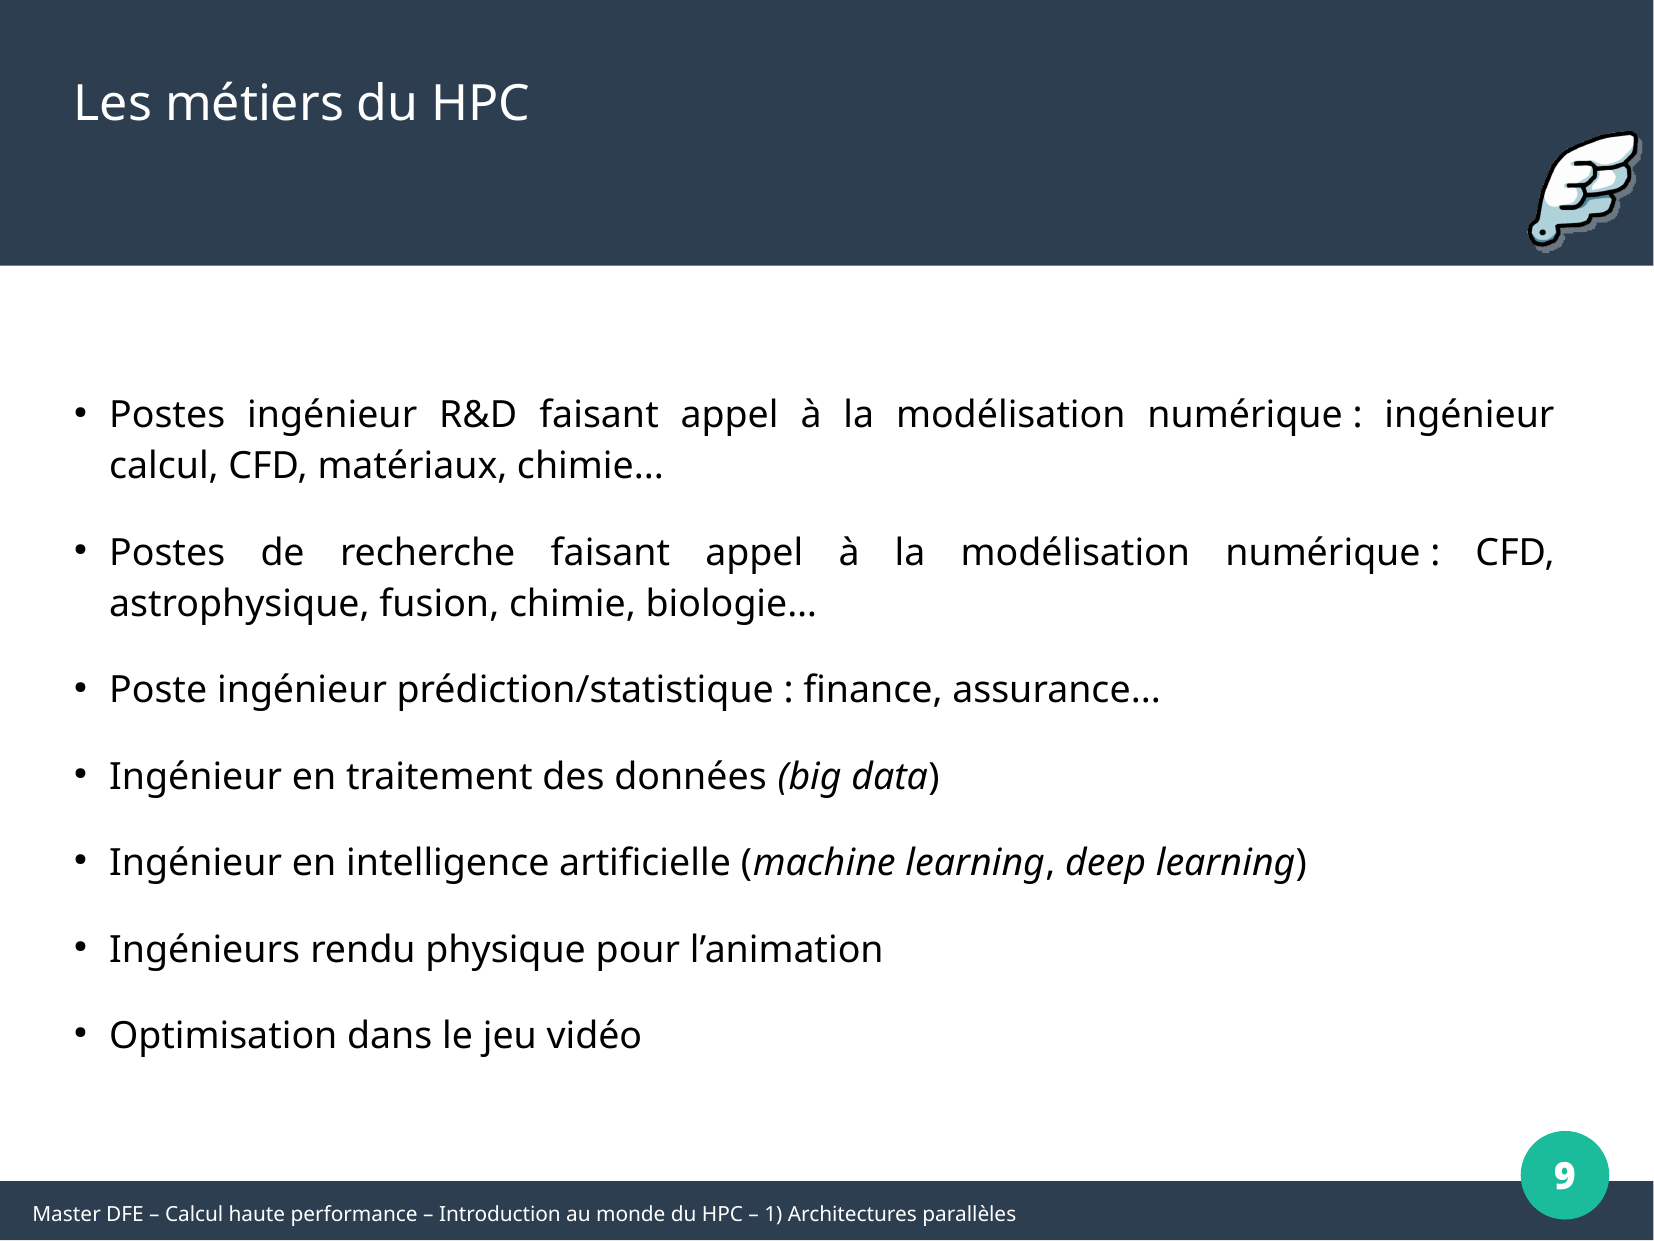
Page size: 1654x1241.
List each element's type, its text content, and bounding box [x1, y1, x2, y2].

picture [1524, 129, 1642, 249]
text_box Les métiers du HPC [59, 59, 1477, 187]
text_box Postes ingénieur R&D faisant appel à la modélisation numérique : ingénieur calcul, CFD, matériaux, chimie... Postes de recherche faisant appel à la modélisation numérique : CFD, astrophysique, fusion, chimie, biologie… Poste ingénieur prédiction/statistique : finance, assurance... Ingénieur en traitement des données (big data) Ingénieur en intelligence artificielle (machine learning, deep learning) Ingénieurs rendu physique pour l’animation Optimisation dans le jeu vidéo [59, 380, 1571, 1066]
text_box Master DFE – Calcul haute performance – Introduction au monde du HPC – 1) Architectures parallèles [17, 1191, 1436, 1235]
